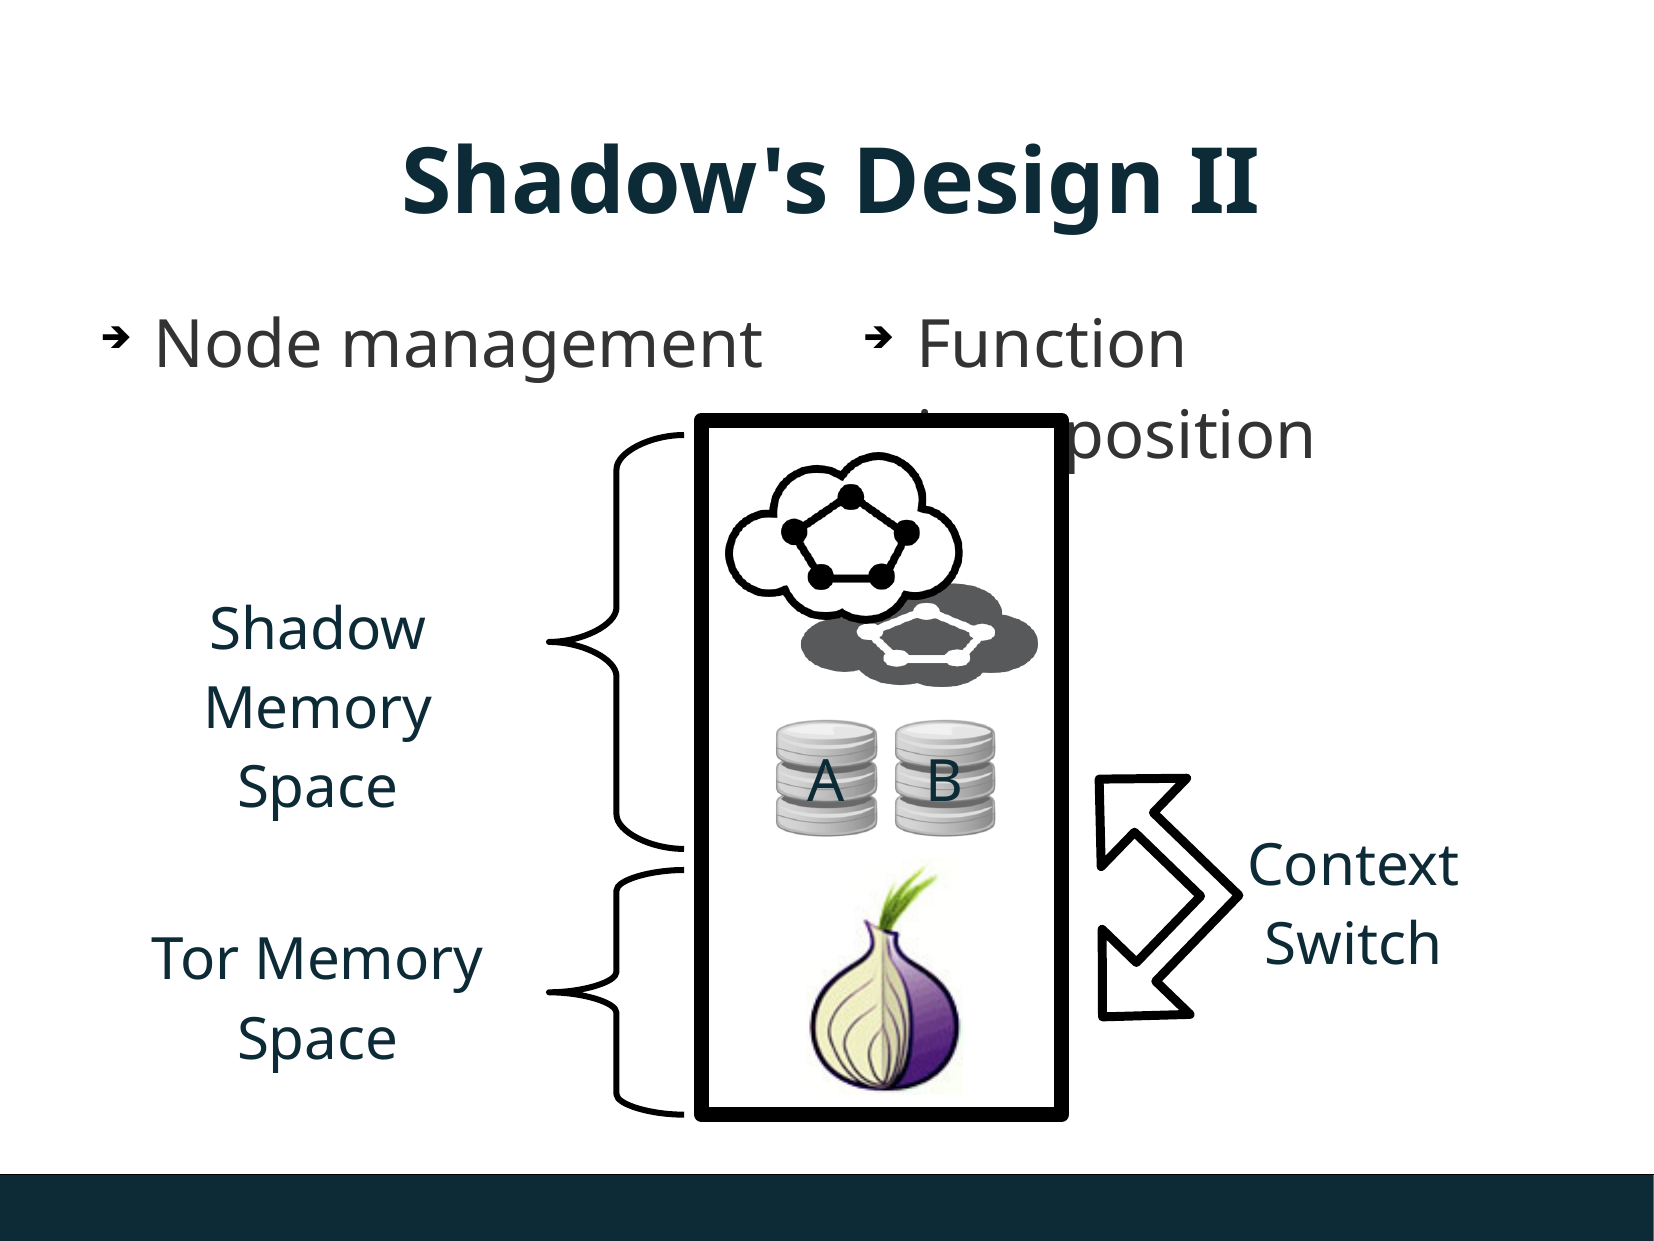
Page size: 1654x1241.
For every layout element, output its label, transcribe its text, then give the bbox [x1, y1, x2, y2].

picture [725, 452, 1038, 687]
text_box Tor Memory Space [77, 910, 558, 1060]
text_box [1102, 903, 1193, 1017]
title Shadow's Design II [86, 74, 1575, 282]
text_box [1099, 778, 1193, 889]
picture [806, 858, 963, 1096]
list Node management [82, 296, 809, 1115]
picture [775, 719, 878, 837]
text_box Context Switch [1193, 815, 1513, 965]
text_box Shadow Memory Space [77, 579, 558, 729]
picture [894, 719, 996, 837]
list Function interposition [845, 296, 1572, 1115]
text_box [701, 420, 1062, 1115]
list Node management [82, 996, 648, 1115]
